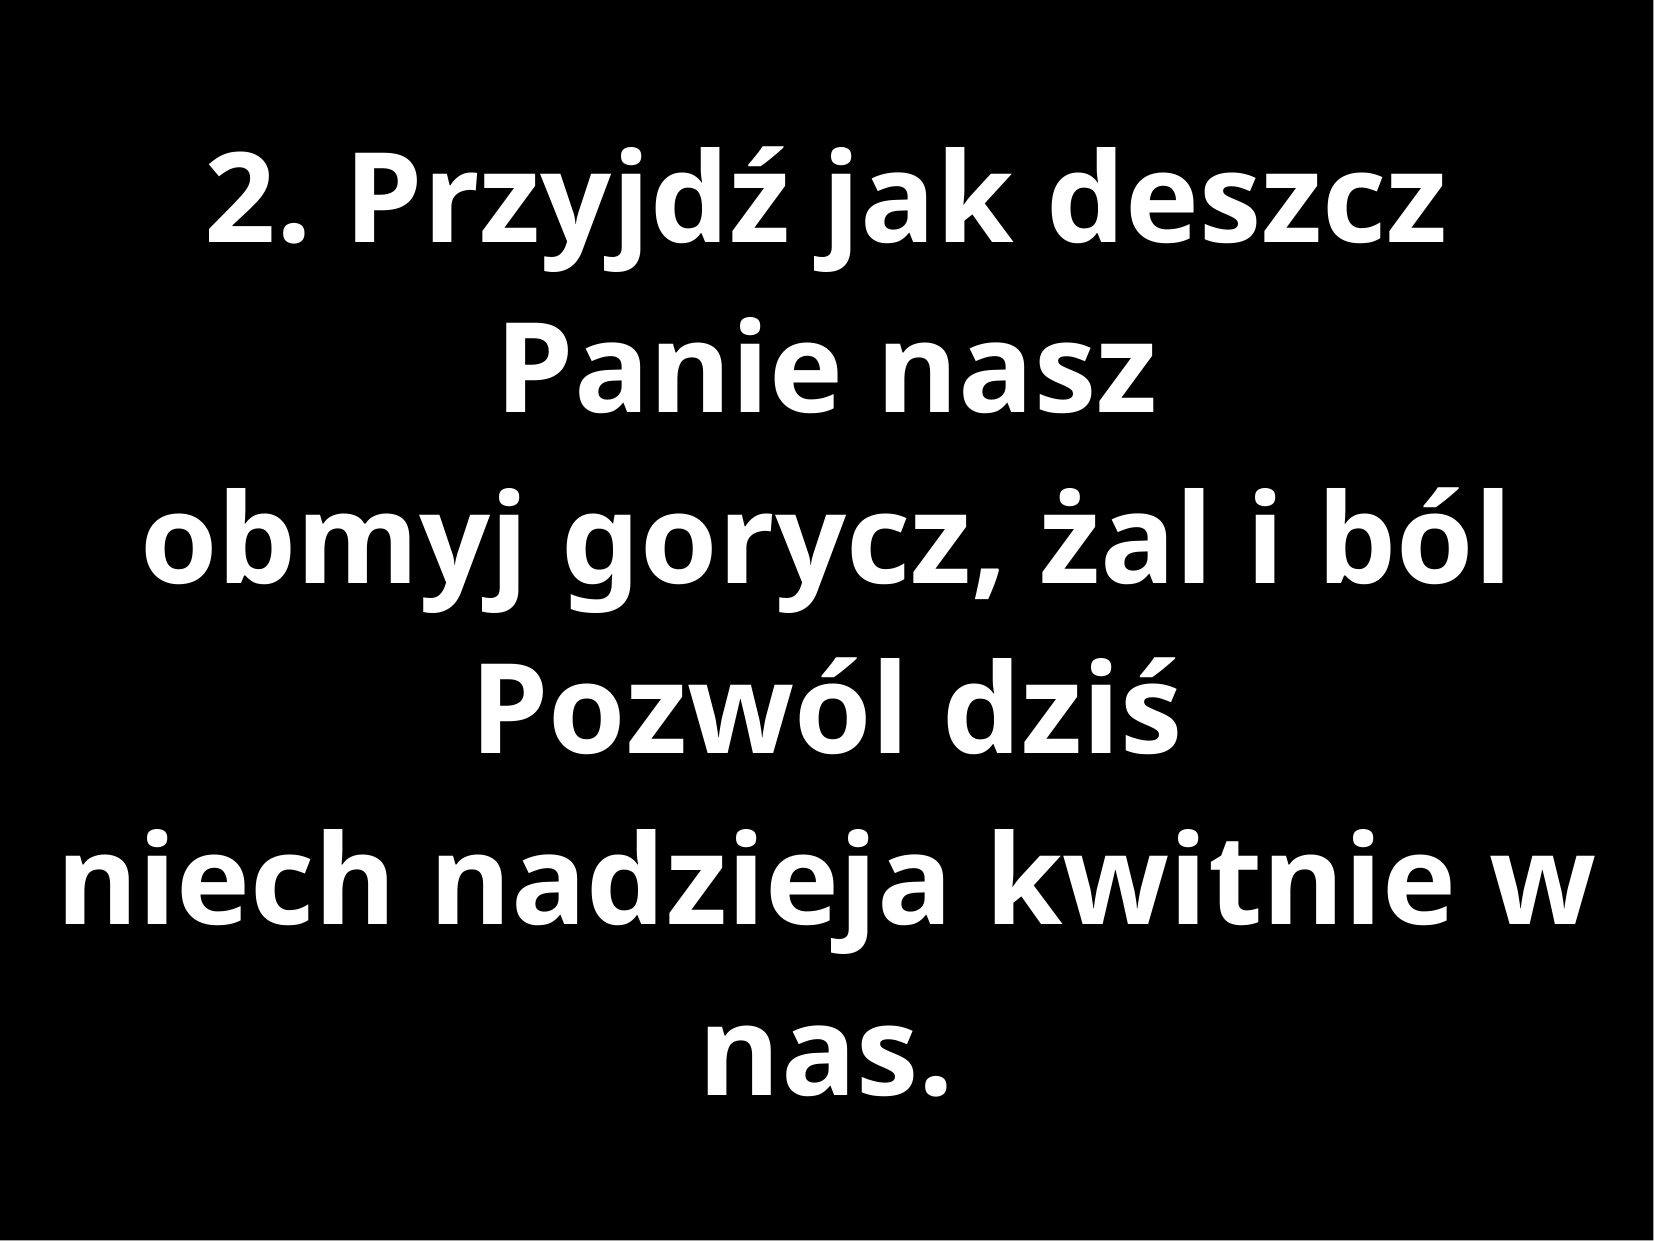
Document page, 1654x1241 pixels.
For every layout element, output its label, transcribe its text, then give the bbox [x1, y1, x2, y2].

title 2. Przyjdź jak deszcz Panie nasz obmyj gorycz, żal i ból Pozwól dziś niech nadzieja kwitnie w nas. [0, 0, 1654, 1241]
